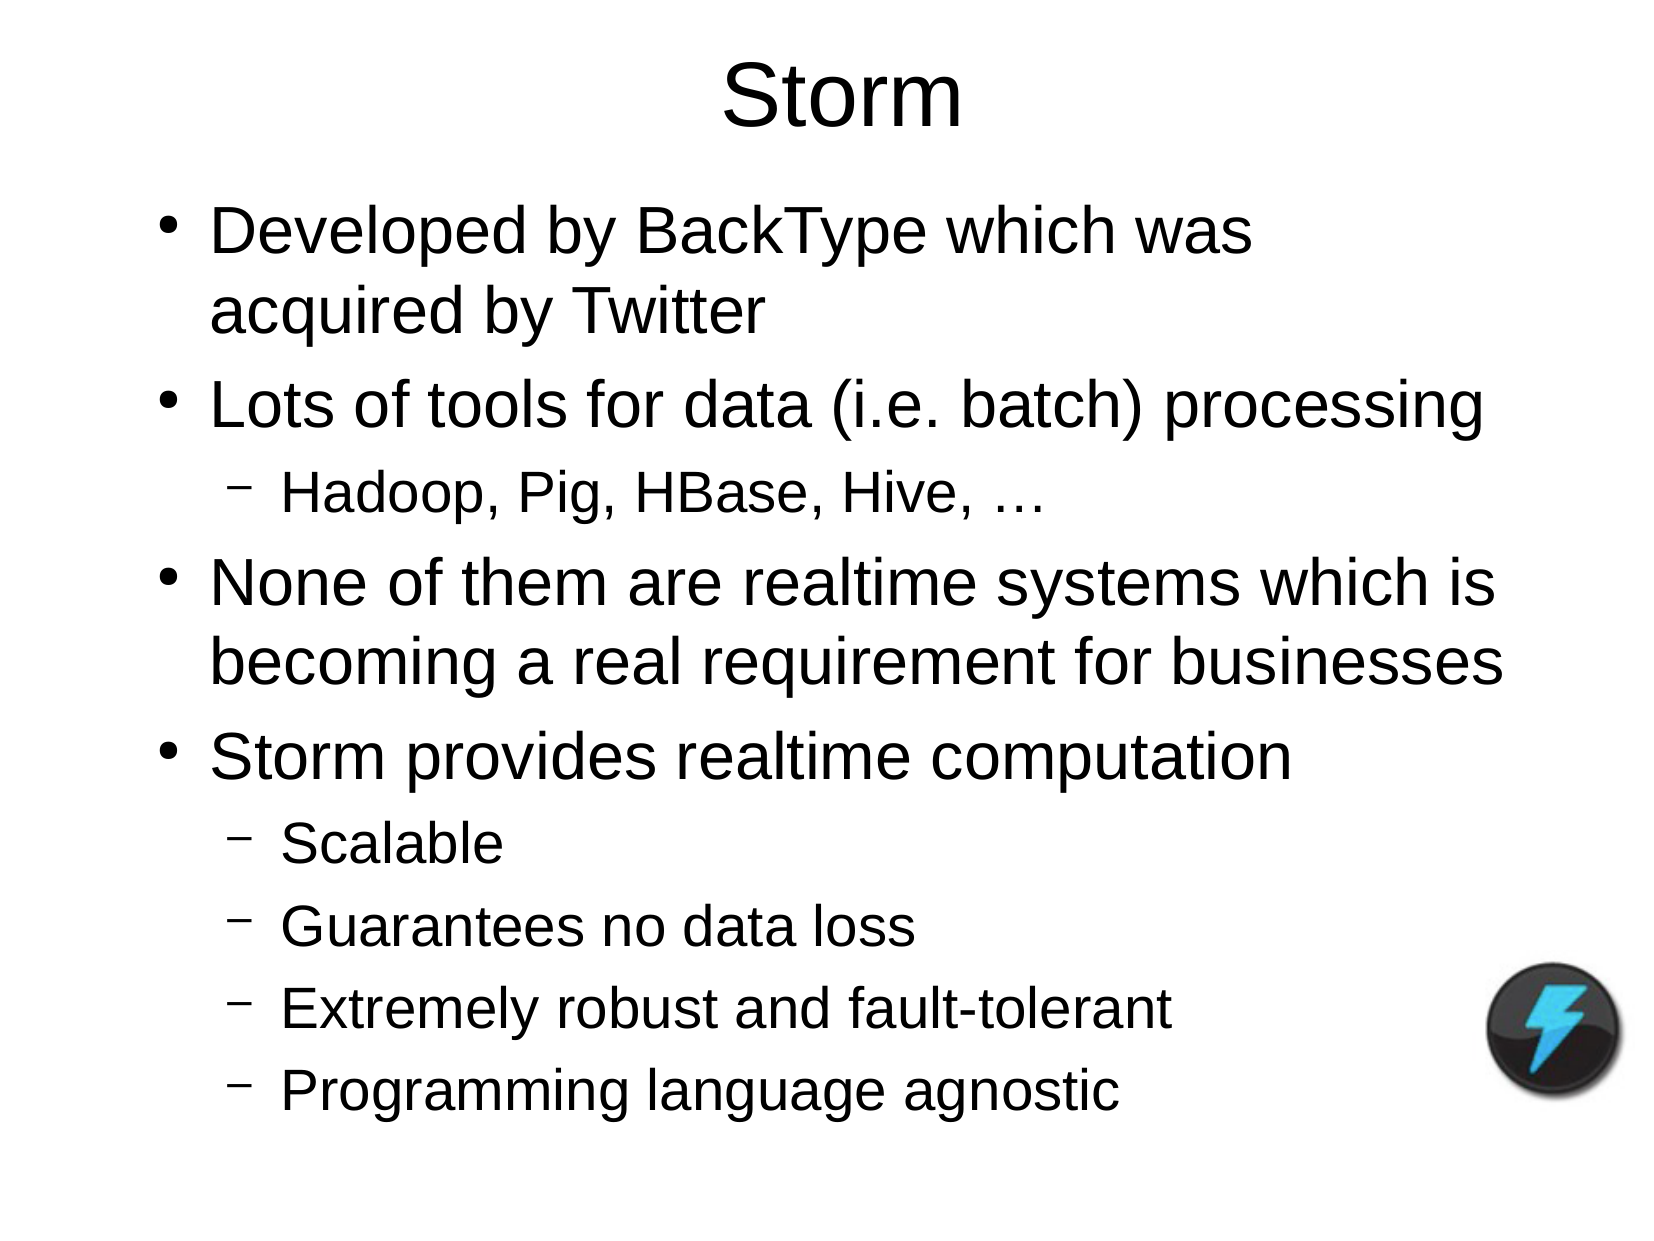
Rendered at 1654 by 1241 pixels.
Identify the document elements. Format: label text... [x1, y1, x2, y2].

list Developed by BackType which was acquired by Twitter Lots of tools for data (i.e. batch) processing Hadoop, Pig, HBase, Hive, … None of them are realtime systems which is becoming a real requirement for businesses Storm provides realtime computation Scalable Guarantees no data loss Extremely robust and fault-tolerant Programming language agnostic [124, 179, 1530, 1130]
picture [1472, 950, 1635, 1113]
title Storm [124, 20, 1530, 159]
